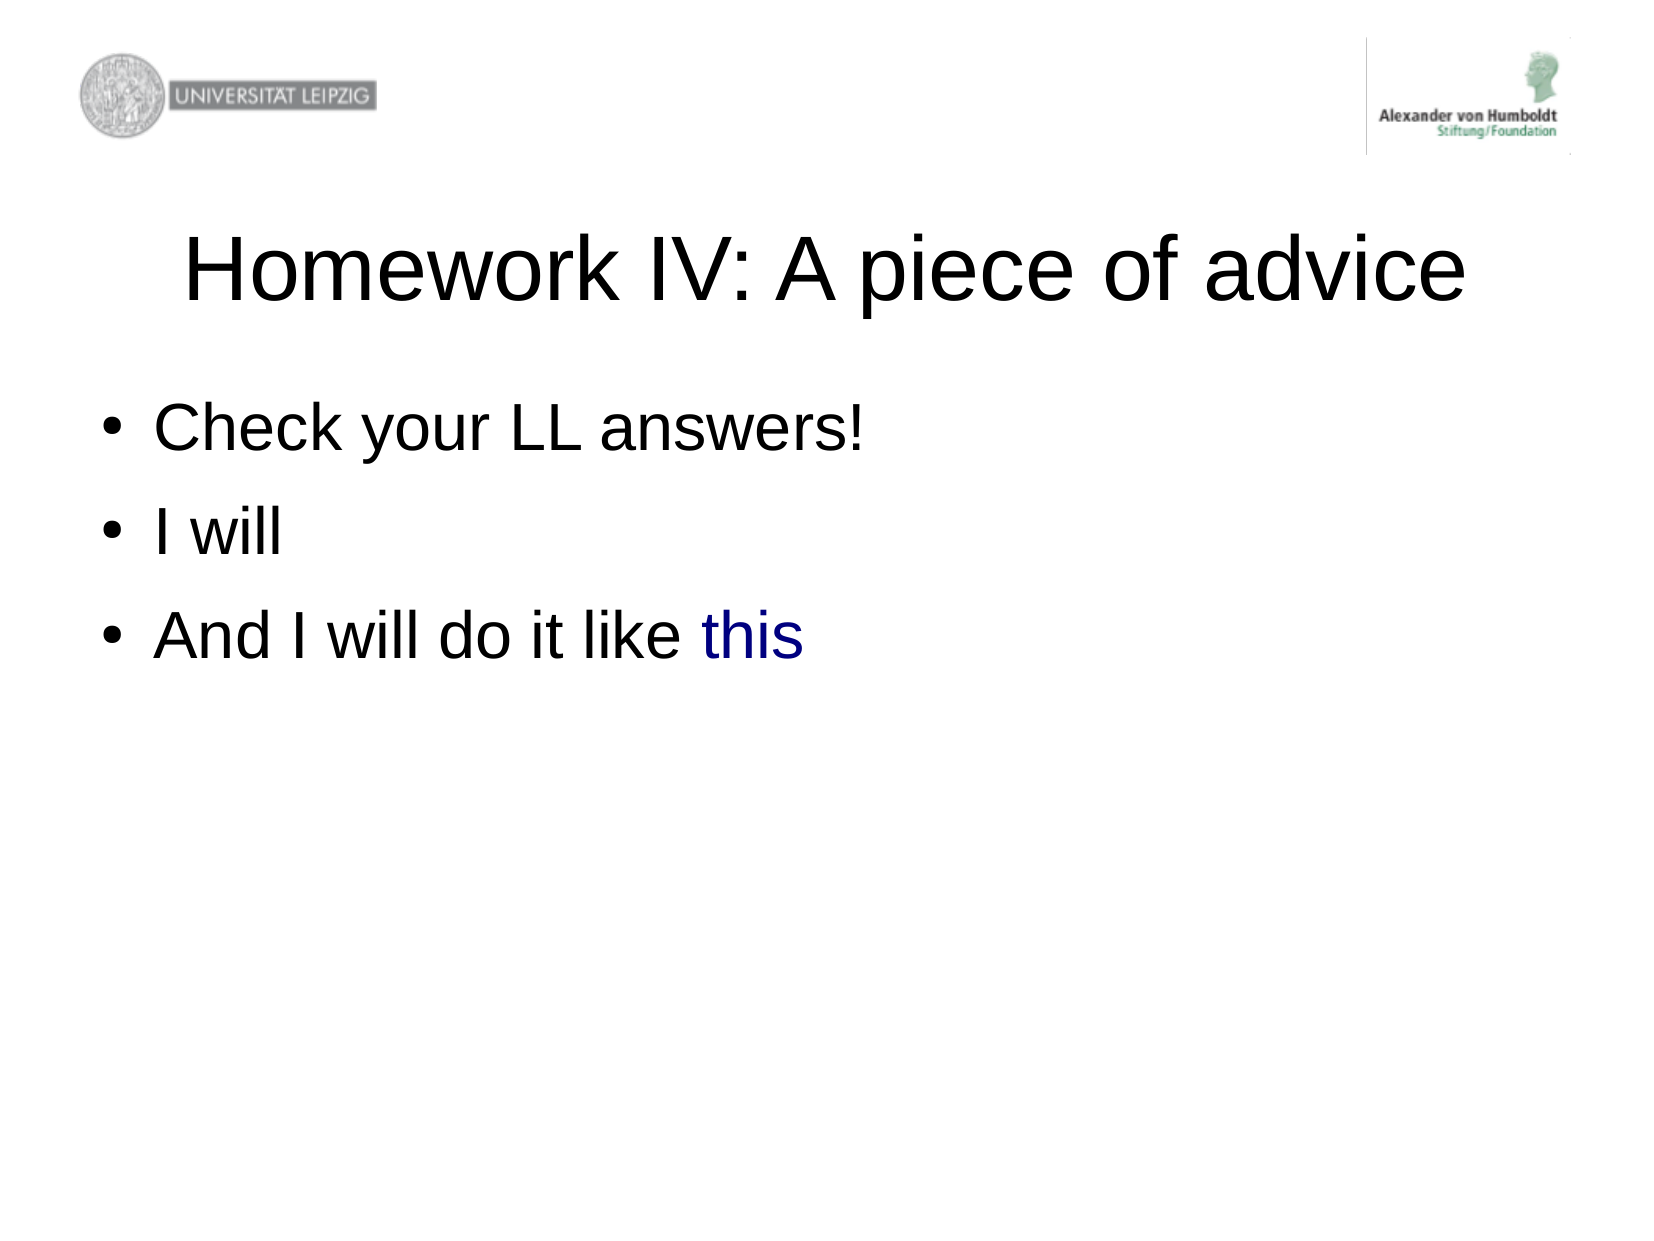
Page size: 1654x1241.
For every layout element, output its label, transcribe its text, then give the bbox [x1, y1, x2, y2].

picture [1365, 37, 1572, 155]
list Check your LL answers! I will And I will do it like this [82, 390, 1571, 1110]
picture [76, 49, 383, 144]
title Homework IV: A piece of advice [82, 165, 1571, 373]
